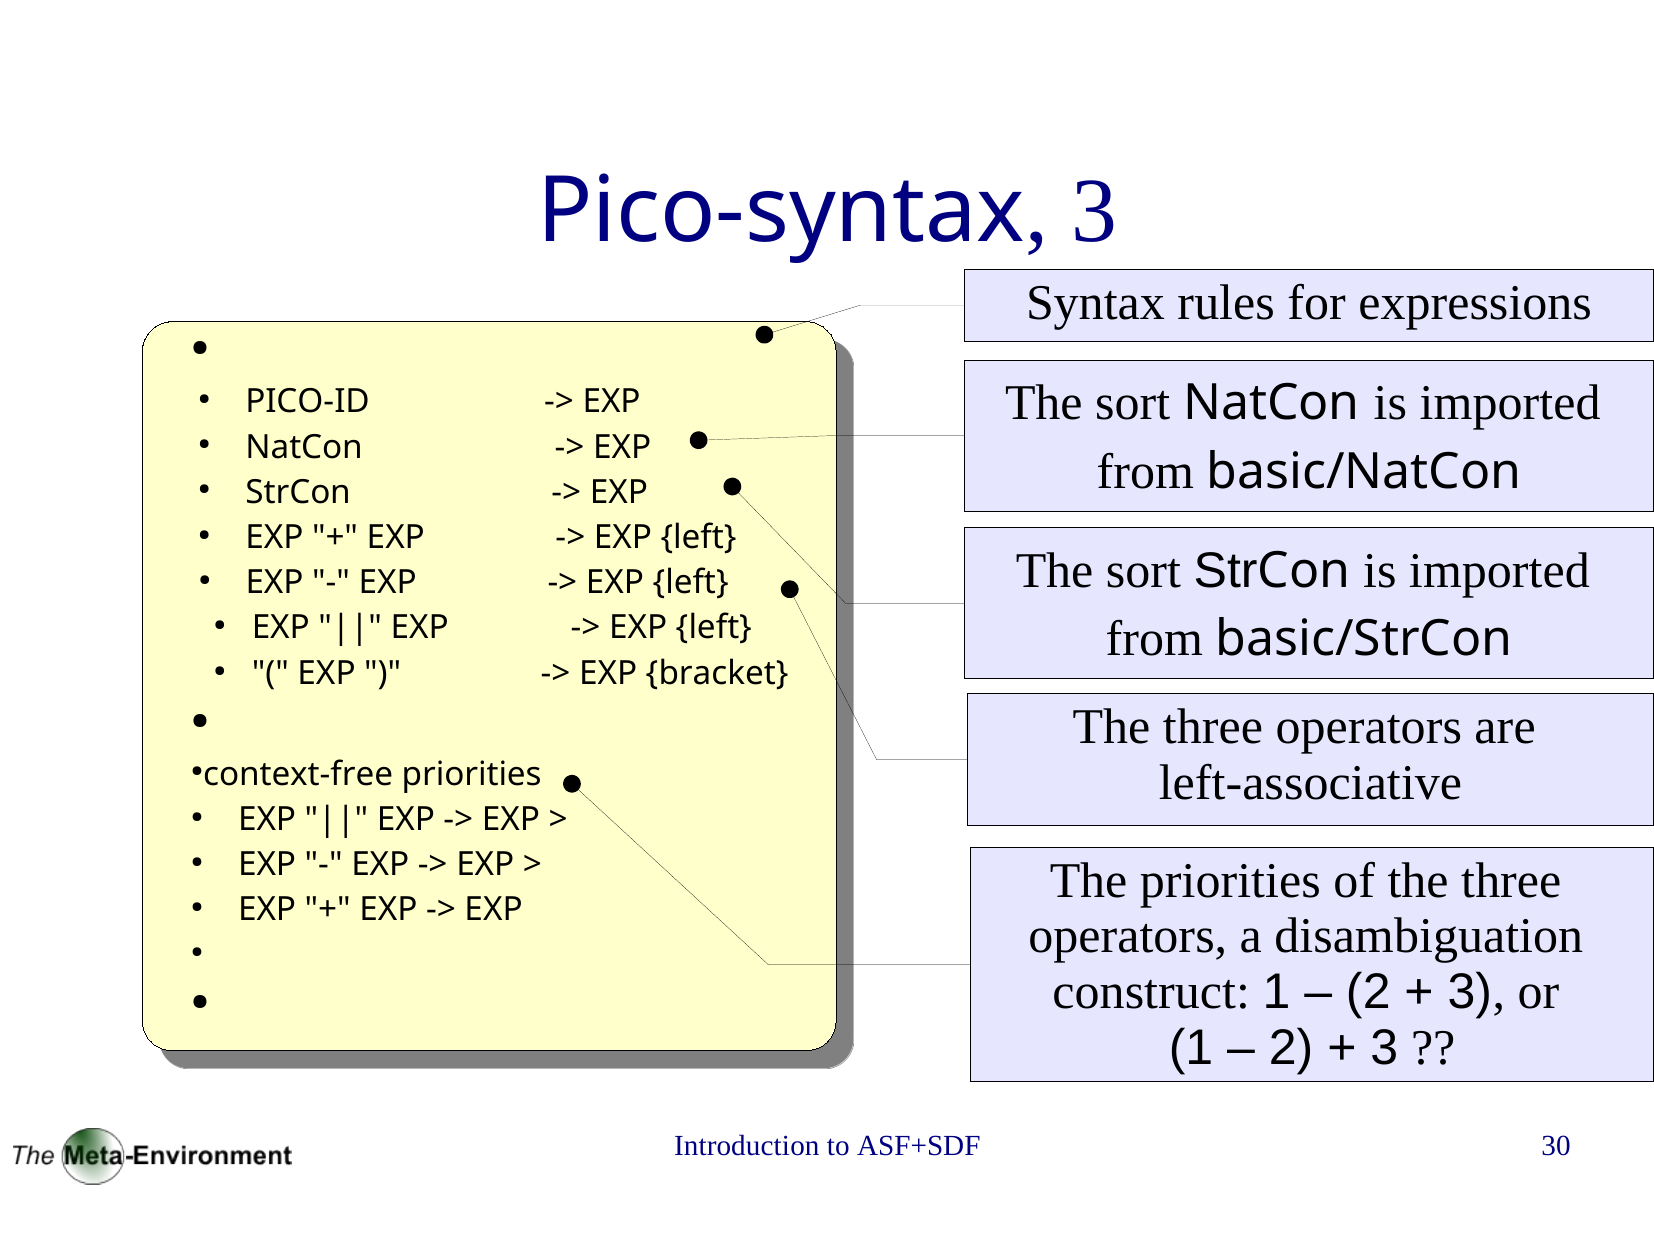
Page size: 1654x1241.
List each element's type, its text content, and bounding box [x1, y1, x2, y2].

text_box PICO-ID -> EXP NatCon -> EXP StrCon -> EXP EXP "+" EXP -> EXP {left} EXP "-" EXP -> EXP {left} EXP "||" EXP -> EXP {left} "(" EXP ")" -> EXP {bracket} context-free priorities EXP "||" EXP -> EXP > EXP "-" EXP -> EXP > EXP "+" EXP -> EXP [176, 314, 862, 1054]
text_box The priorities of the three operators, a disambiguation construct: 1 – (2 + 3), or (1 – 2) + 3 ?? [970, 847, 1654, 1082]
text_box [142, 321, 176, 1051]
picture [13, 1128, 292, 1185]
text_box The sort NatCon is imported from basic/NatCon [964, 360, 1654, 512]
text_box The sort StrCon is imported from basic/StrCon [964, 527, 1654, 679]
text_box The three operators are left-associative [967, 693, 1654, 826]
text_box Syntax rules for expressions [964, 269, 1654, 342]
title Pico-syntax, 3 [121, 102, 1534, 311]
